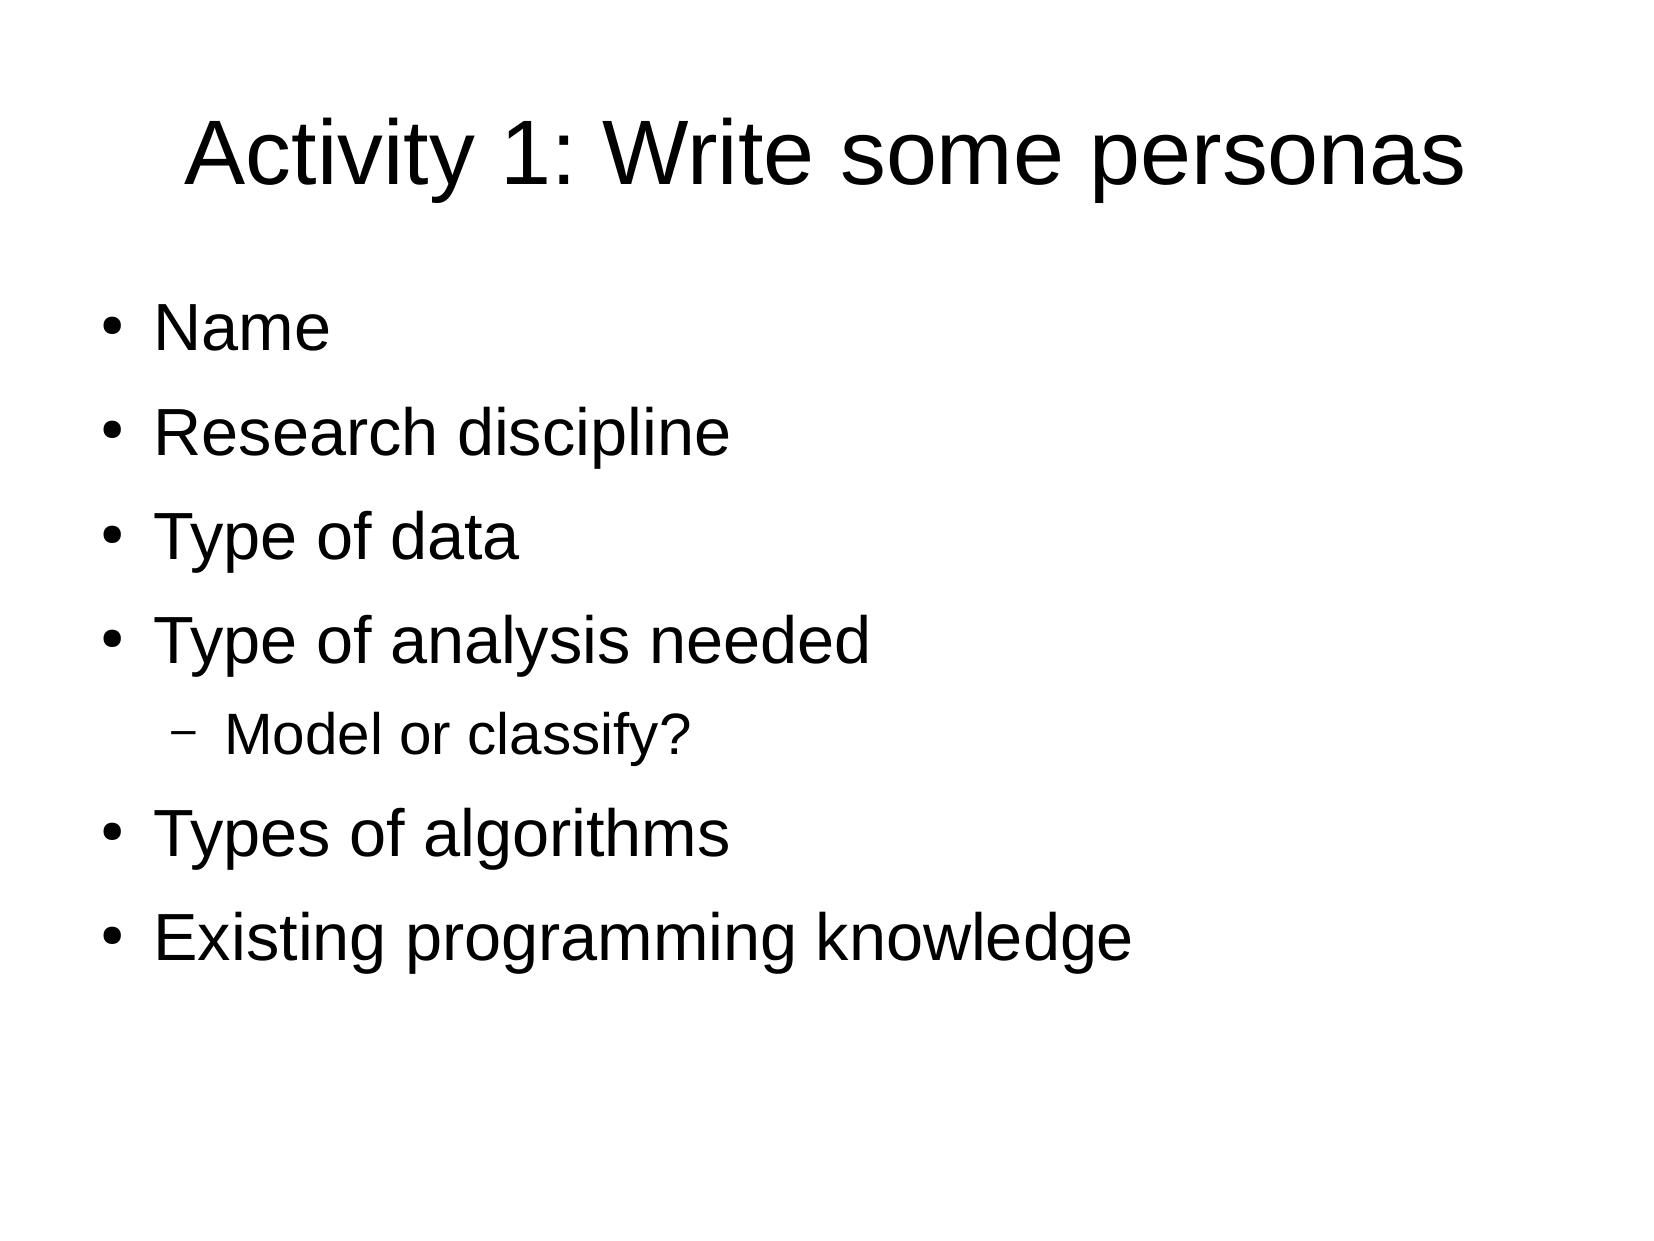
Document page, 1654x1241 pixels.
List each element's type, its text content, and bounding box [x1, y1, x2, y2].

title Activity 1: Write some personas [82, 49, 1571, 257]
list Name Research discipline Type of data Type of analysis needed Model or classify? Types of algorithms Existing programming knowledge [82, 290, 1571, 1010]
